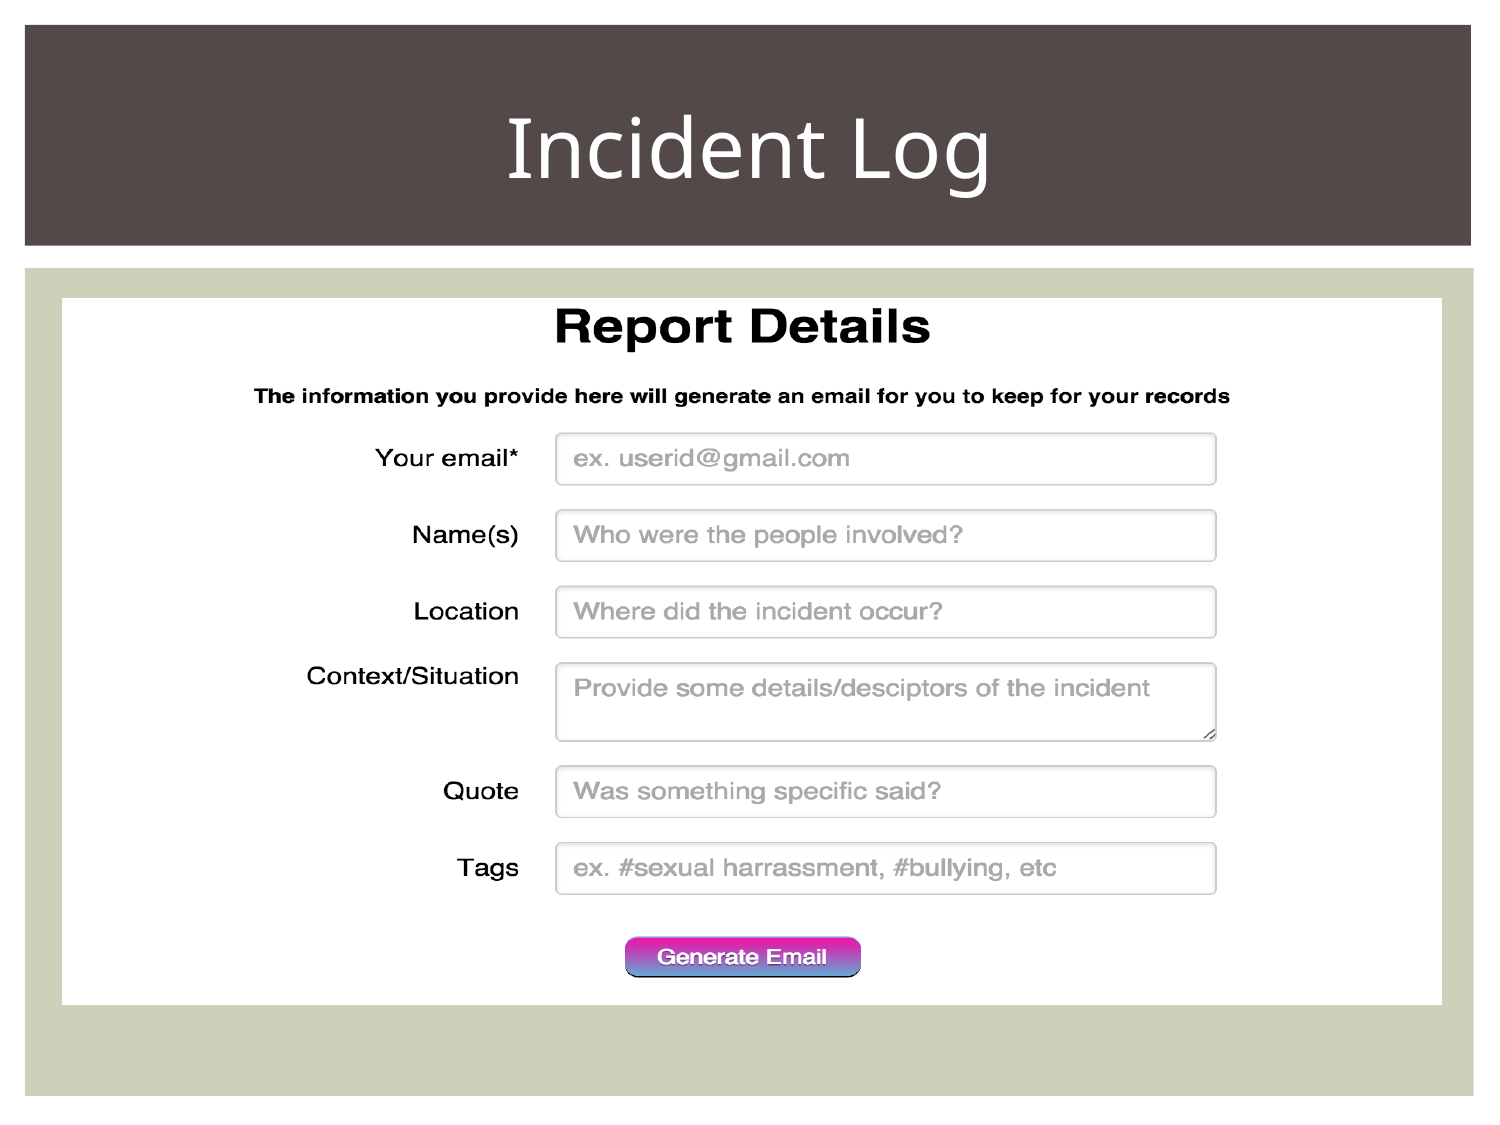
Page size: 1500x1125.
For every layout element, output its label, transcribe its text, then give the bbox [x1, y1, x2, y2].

title Incident Log [62, 58, 1438, 232]
picture [62, 298, 1442, 1005]
